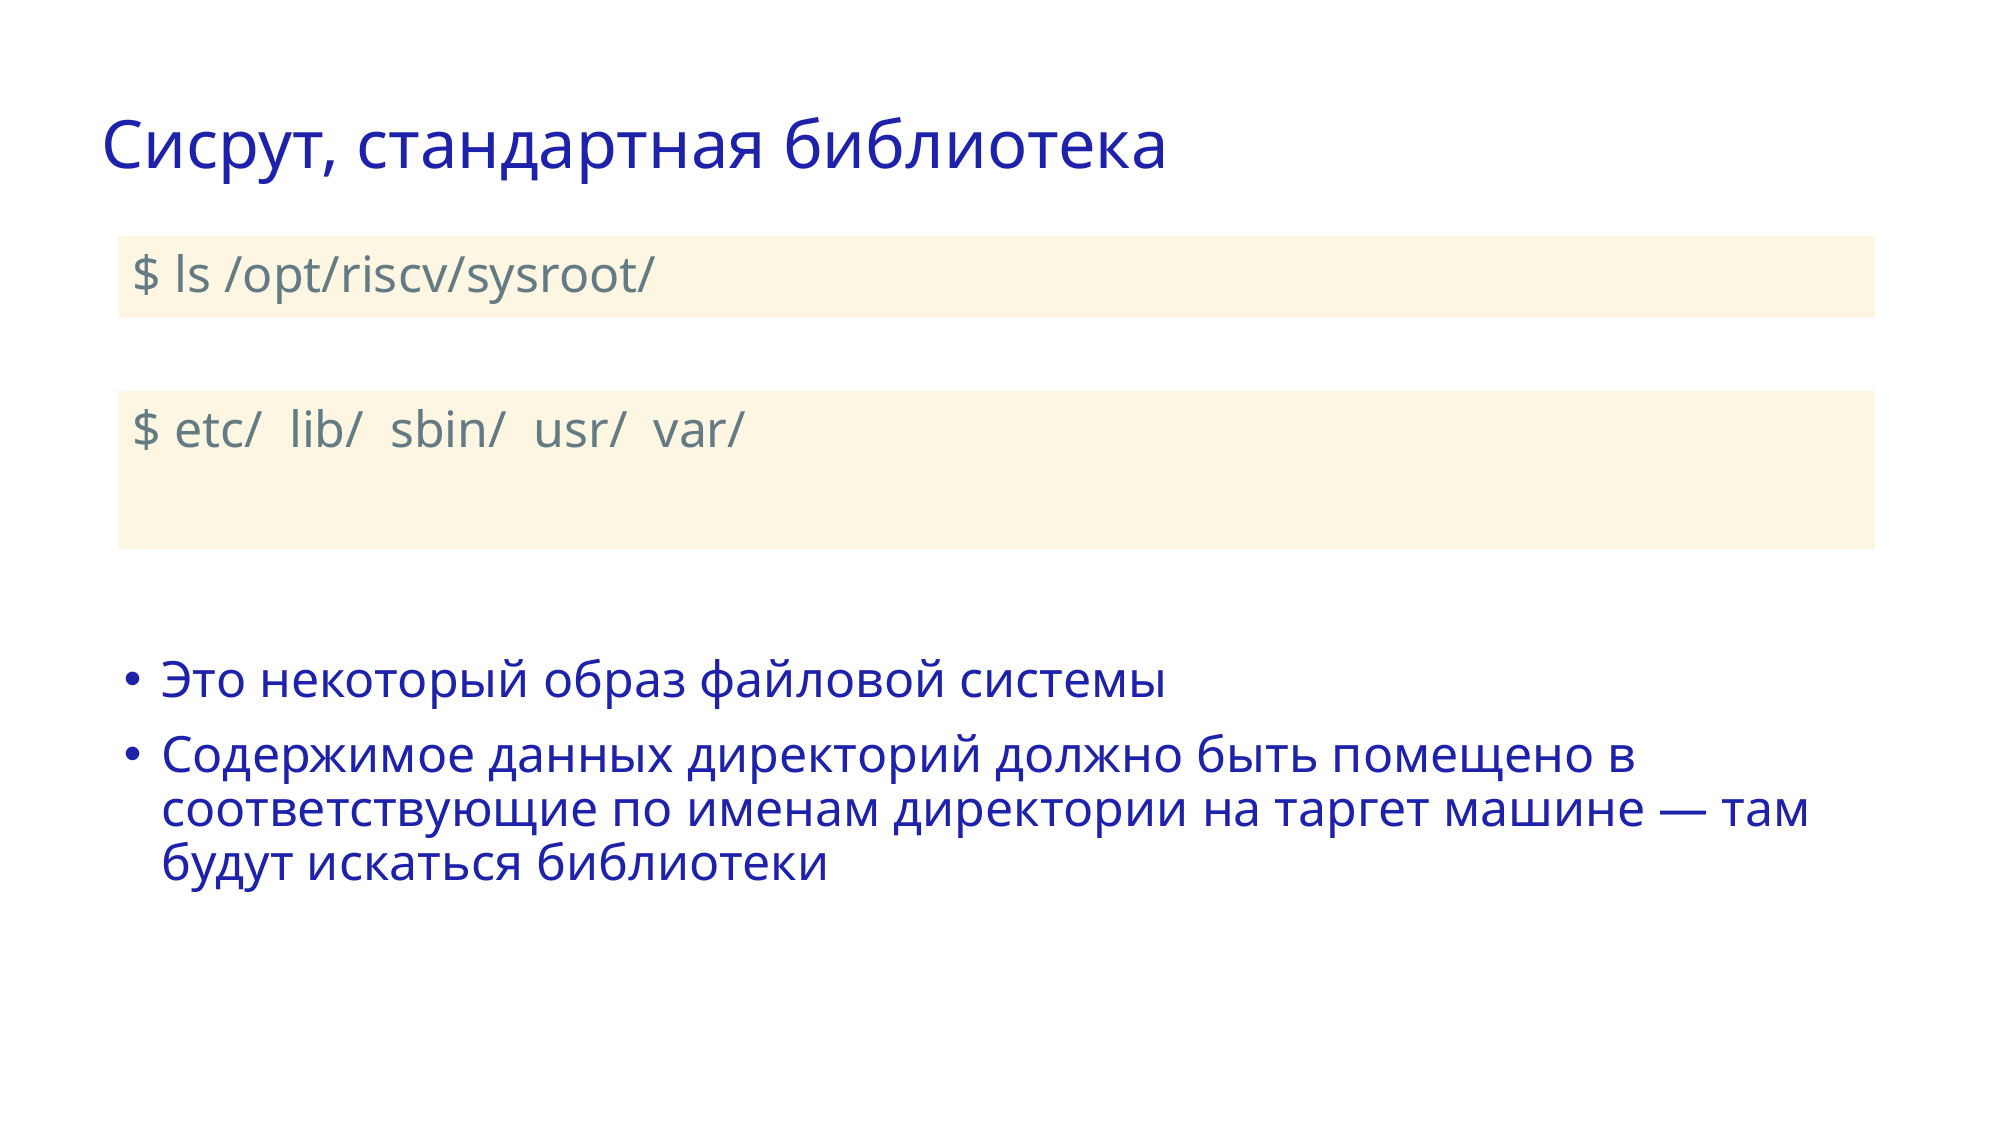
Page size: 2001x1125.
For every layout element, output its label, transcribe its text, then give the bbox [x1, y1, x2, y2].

text_box $ etc/ lib/ sbin/ usr/ var/ [118, 390, 1876, 550]
list Это некоторый образ файловой системы Содержимое данных директорий должно быть помещено в соответствующие по именам директории на таргет машине — там будут искаться библиотеки [123, 654, 1831, 1093]
text_box $ ls /opt/riscv/sysroot/ [118, 236, 1876, 318]
title Сисрут, стандартная библиотека [101, 108, 1645, 205]
